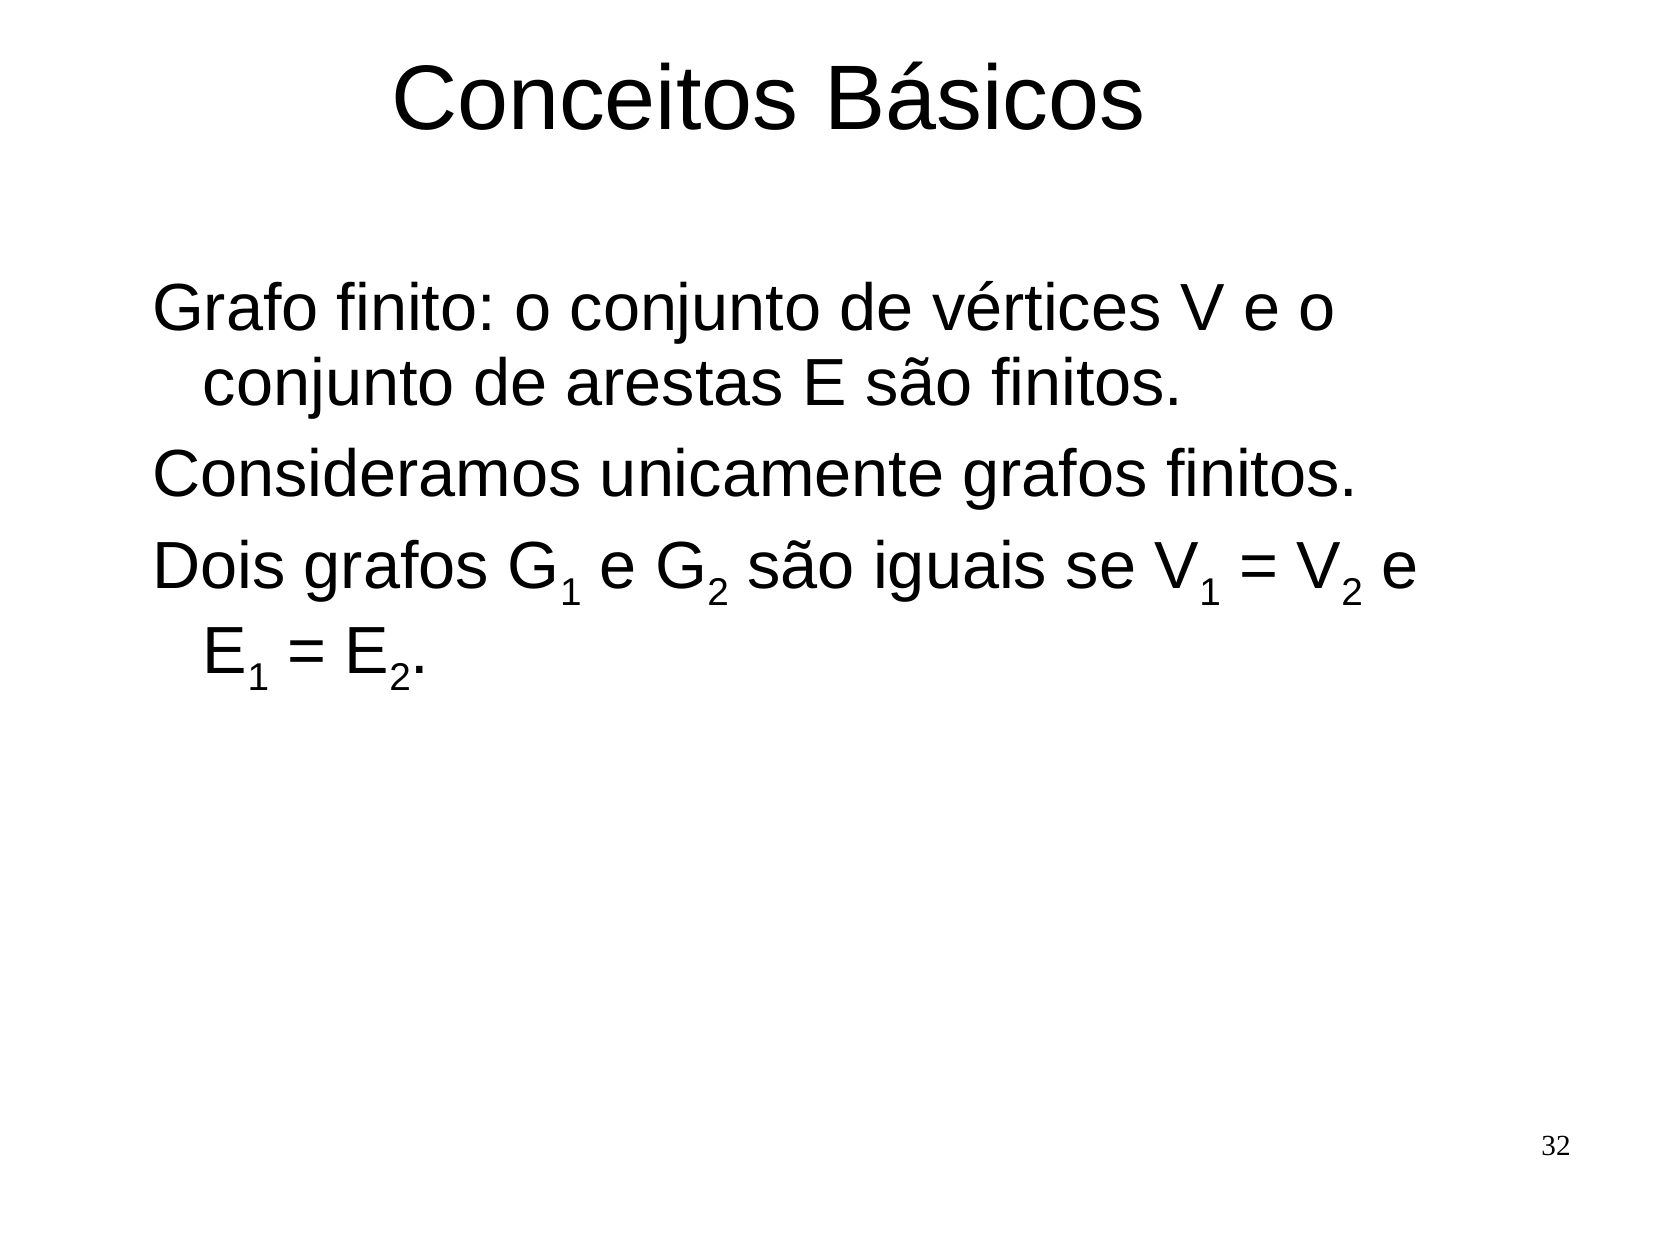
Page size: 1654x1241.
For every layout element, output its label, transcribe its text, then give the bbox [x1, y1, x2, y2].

list Grafo finito: o conjunto de vértices V e o conjunto de arestas E são finitos. Consideramos unicamente grafos finitos. Dois grafos G1 e G2 são iguais se V1 = V2 e E1 = E2. [137, 262, 1450, 926]
title Conceitos Básicos [237, 38, 1300, 157]
